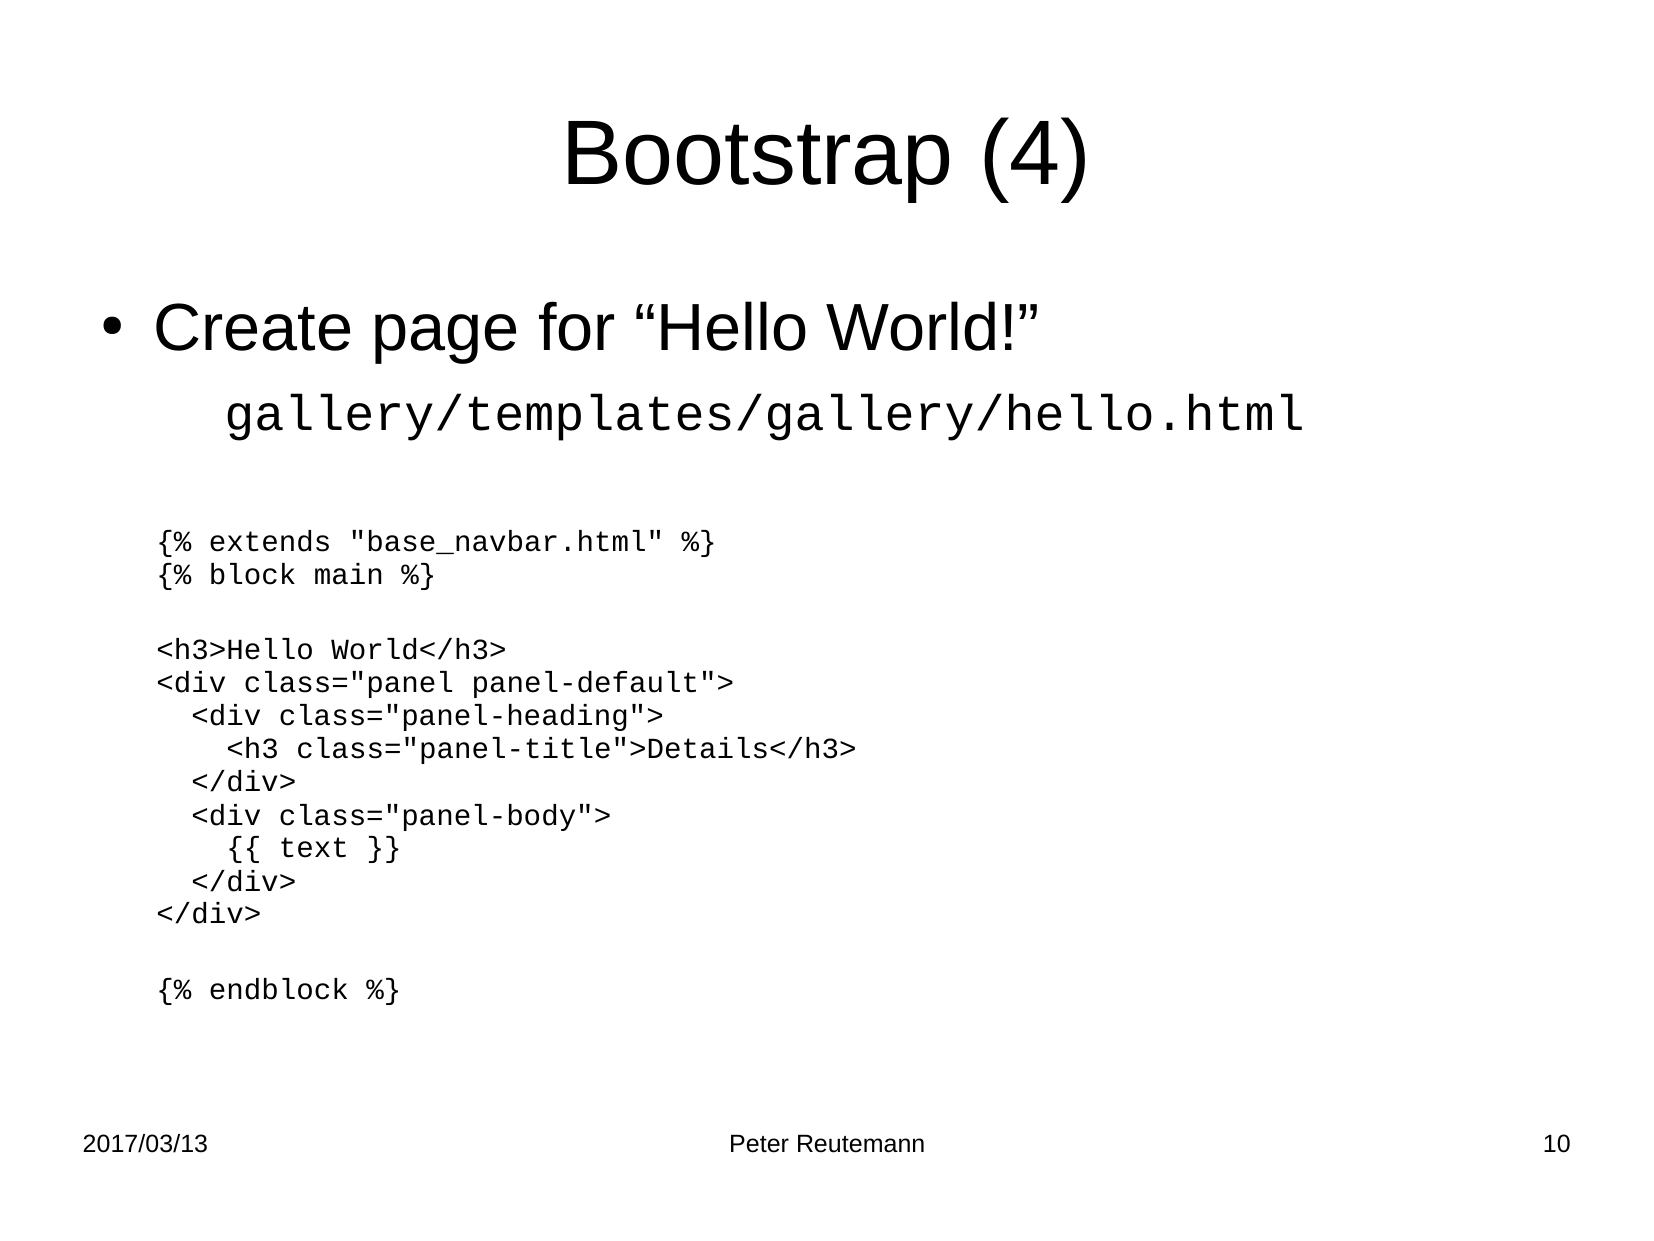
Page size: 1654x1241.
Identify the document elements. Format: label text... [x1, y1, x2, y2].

list Create page for “Hello World!” gallery/templates/gallery/hello.html [82, 290, 1571, 1010]
title Bootstrap (4) [82, 49, 1571, 257]
text_box {% extends "base_navbar.html" %} {% block main %} <h3>Hello World</h3> <div class="panel panel-default"> <div class="panel-heading"> <h3 class="panel-title">Details</h3> </div> <div class="panel-body"> {{ text }} </div> </div> {% endblock %} [141, 519, 1335, 1059]
